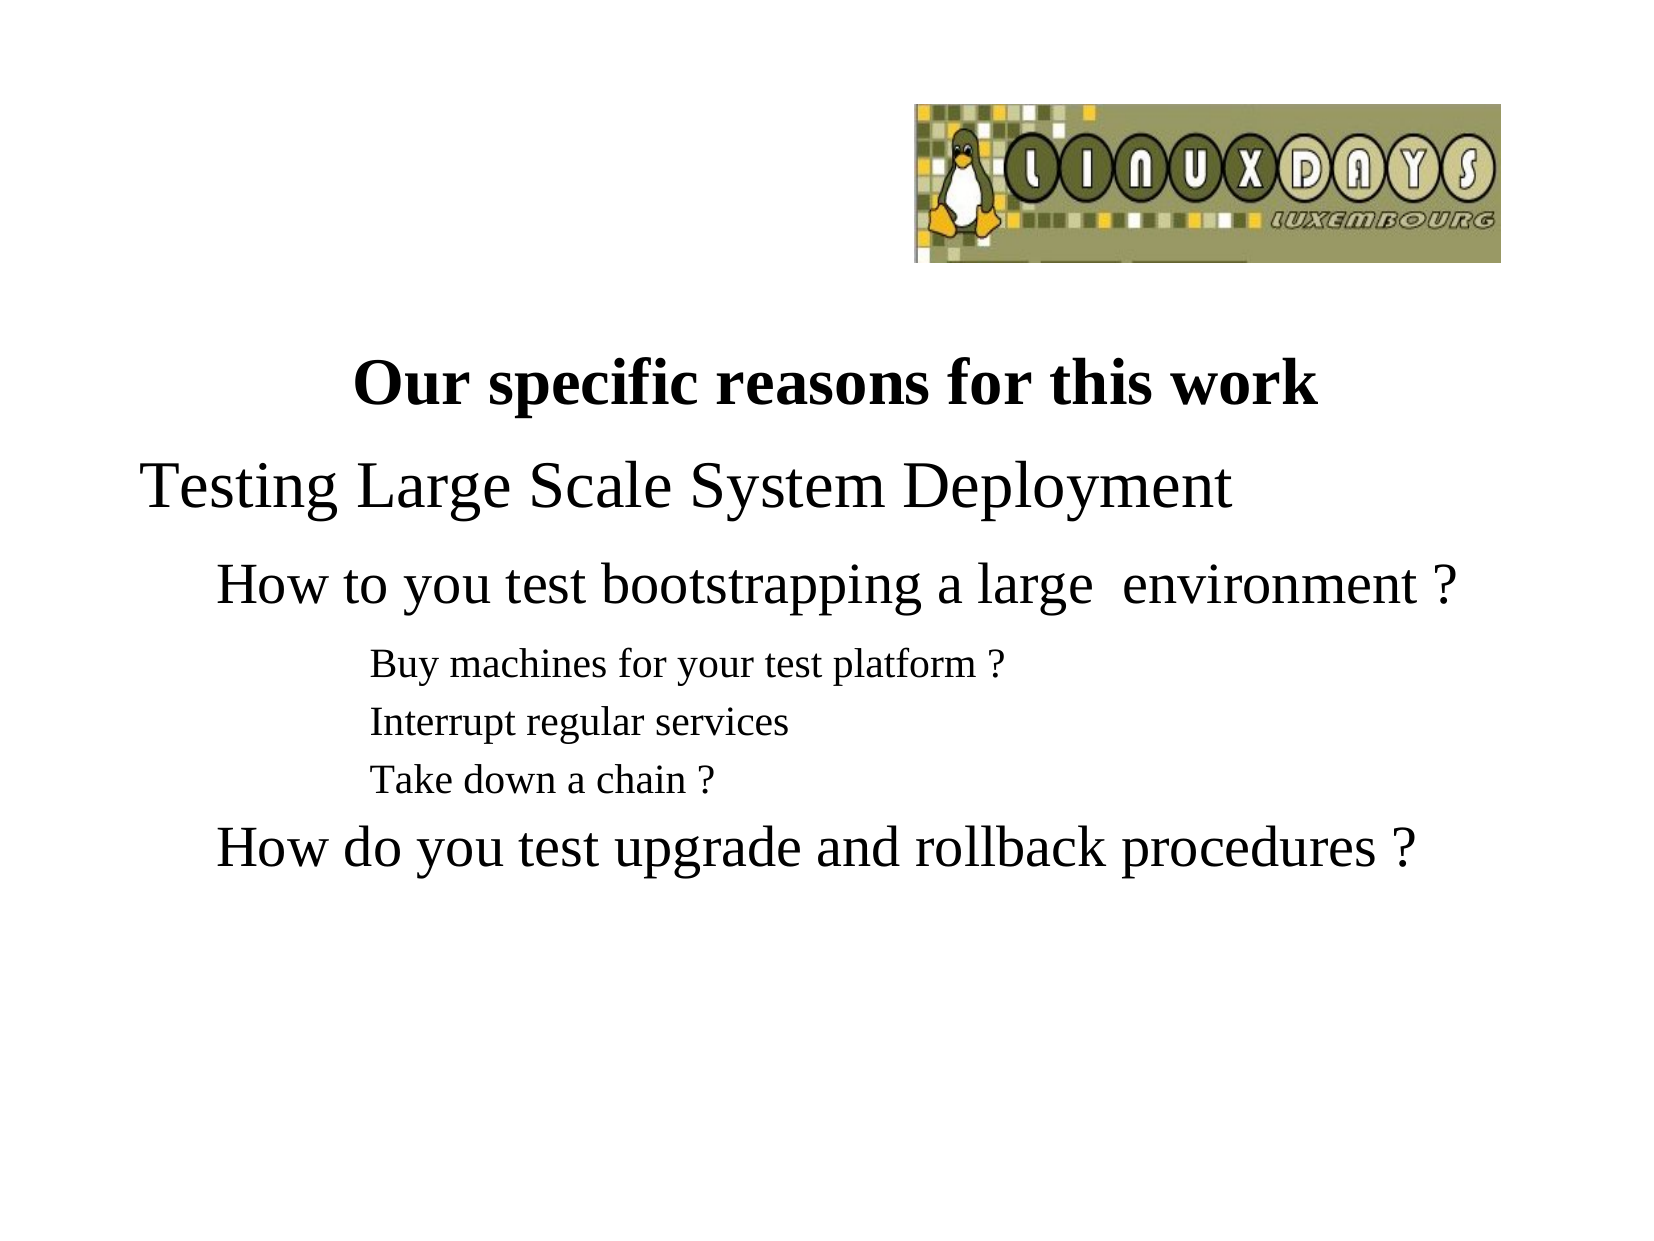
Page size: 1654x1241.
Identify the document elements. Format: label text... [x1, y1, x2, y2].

picture [914, 104, 1501, 263]
list Our specific reasons for this work Testing Large Scale System Deployment How to you test bootstrapping a large environment ? Buy machines for your test platform ? Interrupt regular services Take down a chain ? How do you test upgrade and rollback procedures ? [121, 344, 1534, 1127]
